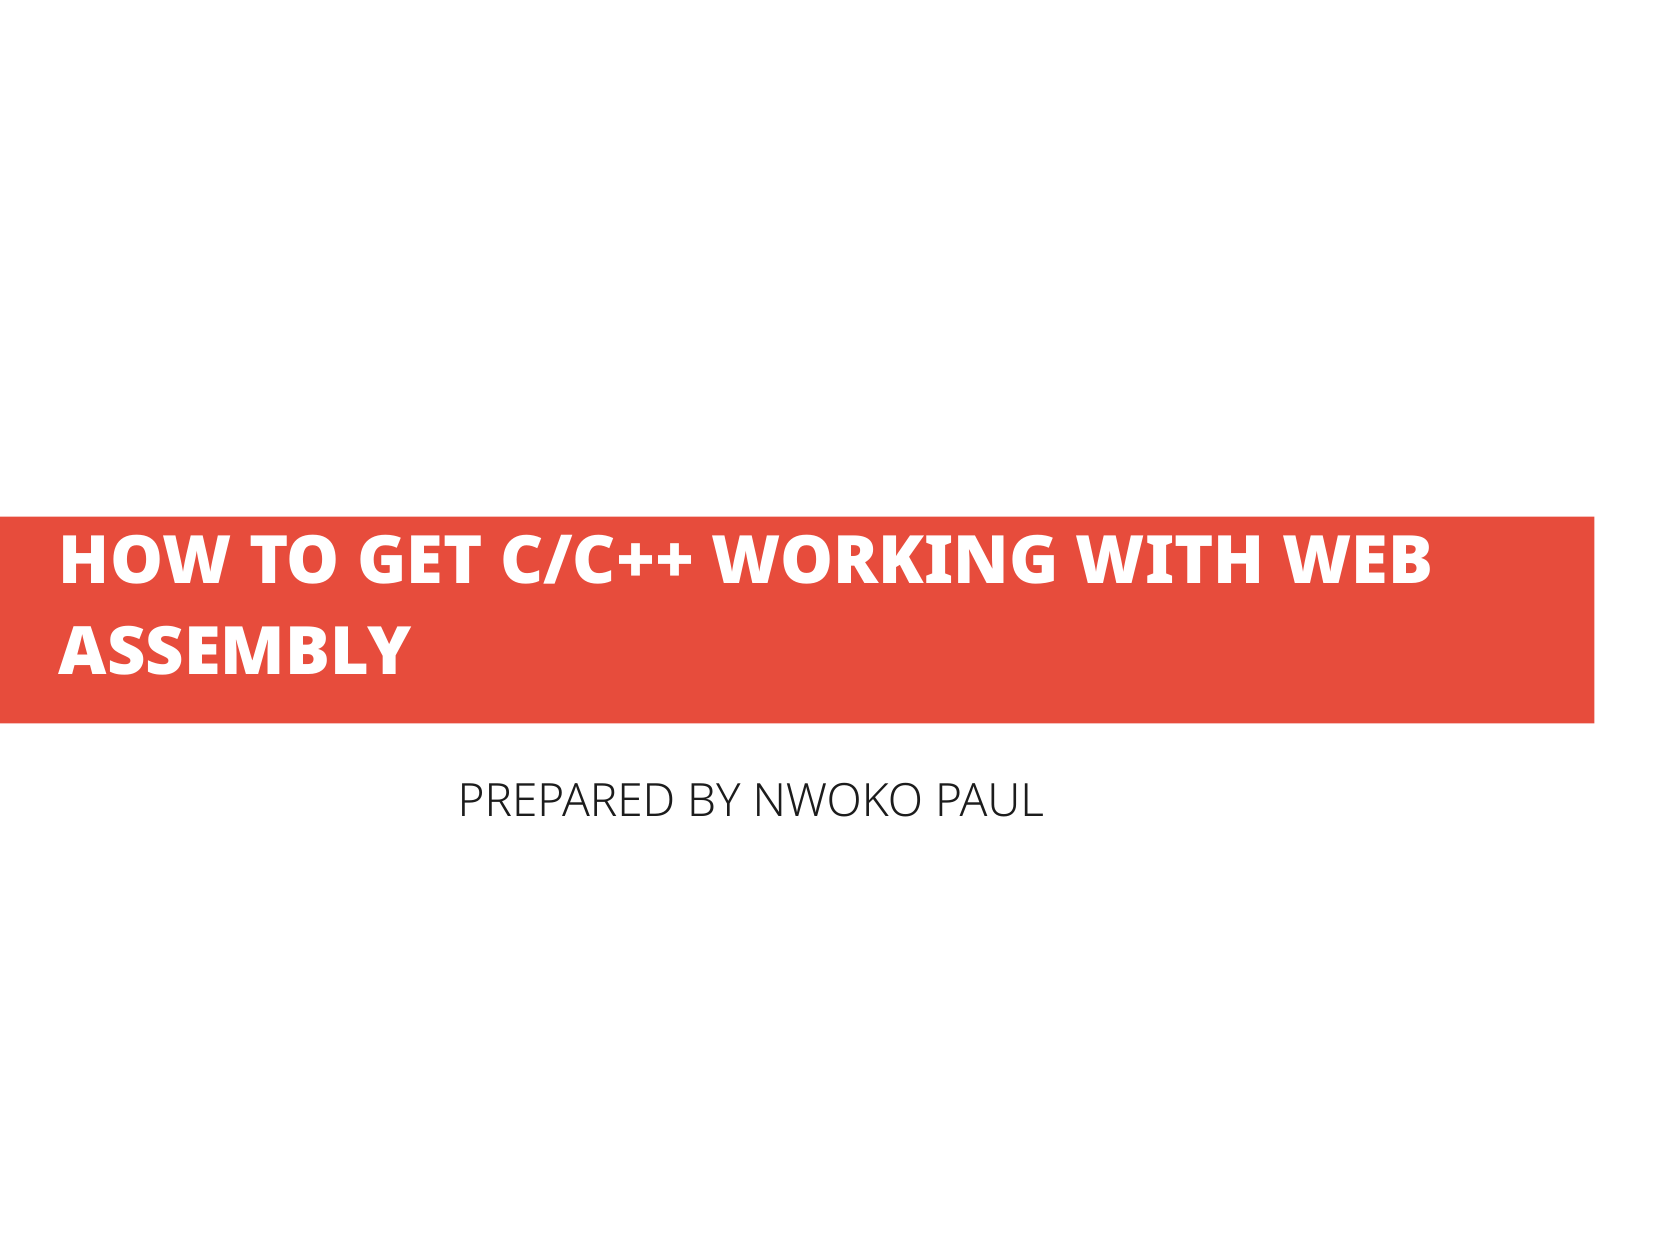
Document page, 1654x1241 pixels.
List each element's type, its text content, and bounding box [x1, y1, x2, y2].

subtitle PREPARED BY NWOKO PAUL [88, 767, 1595, 1182]
title HOW TO GET C/C++ WORKING WITH WEB ASSEMBLY [59, 546, 1595, 694]
